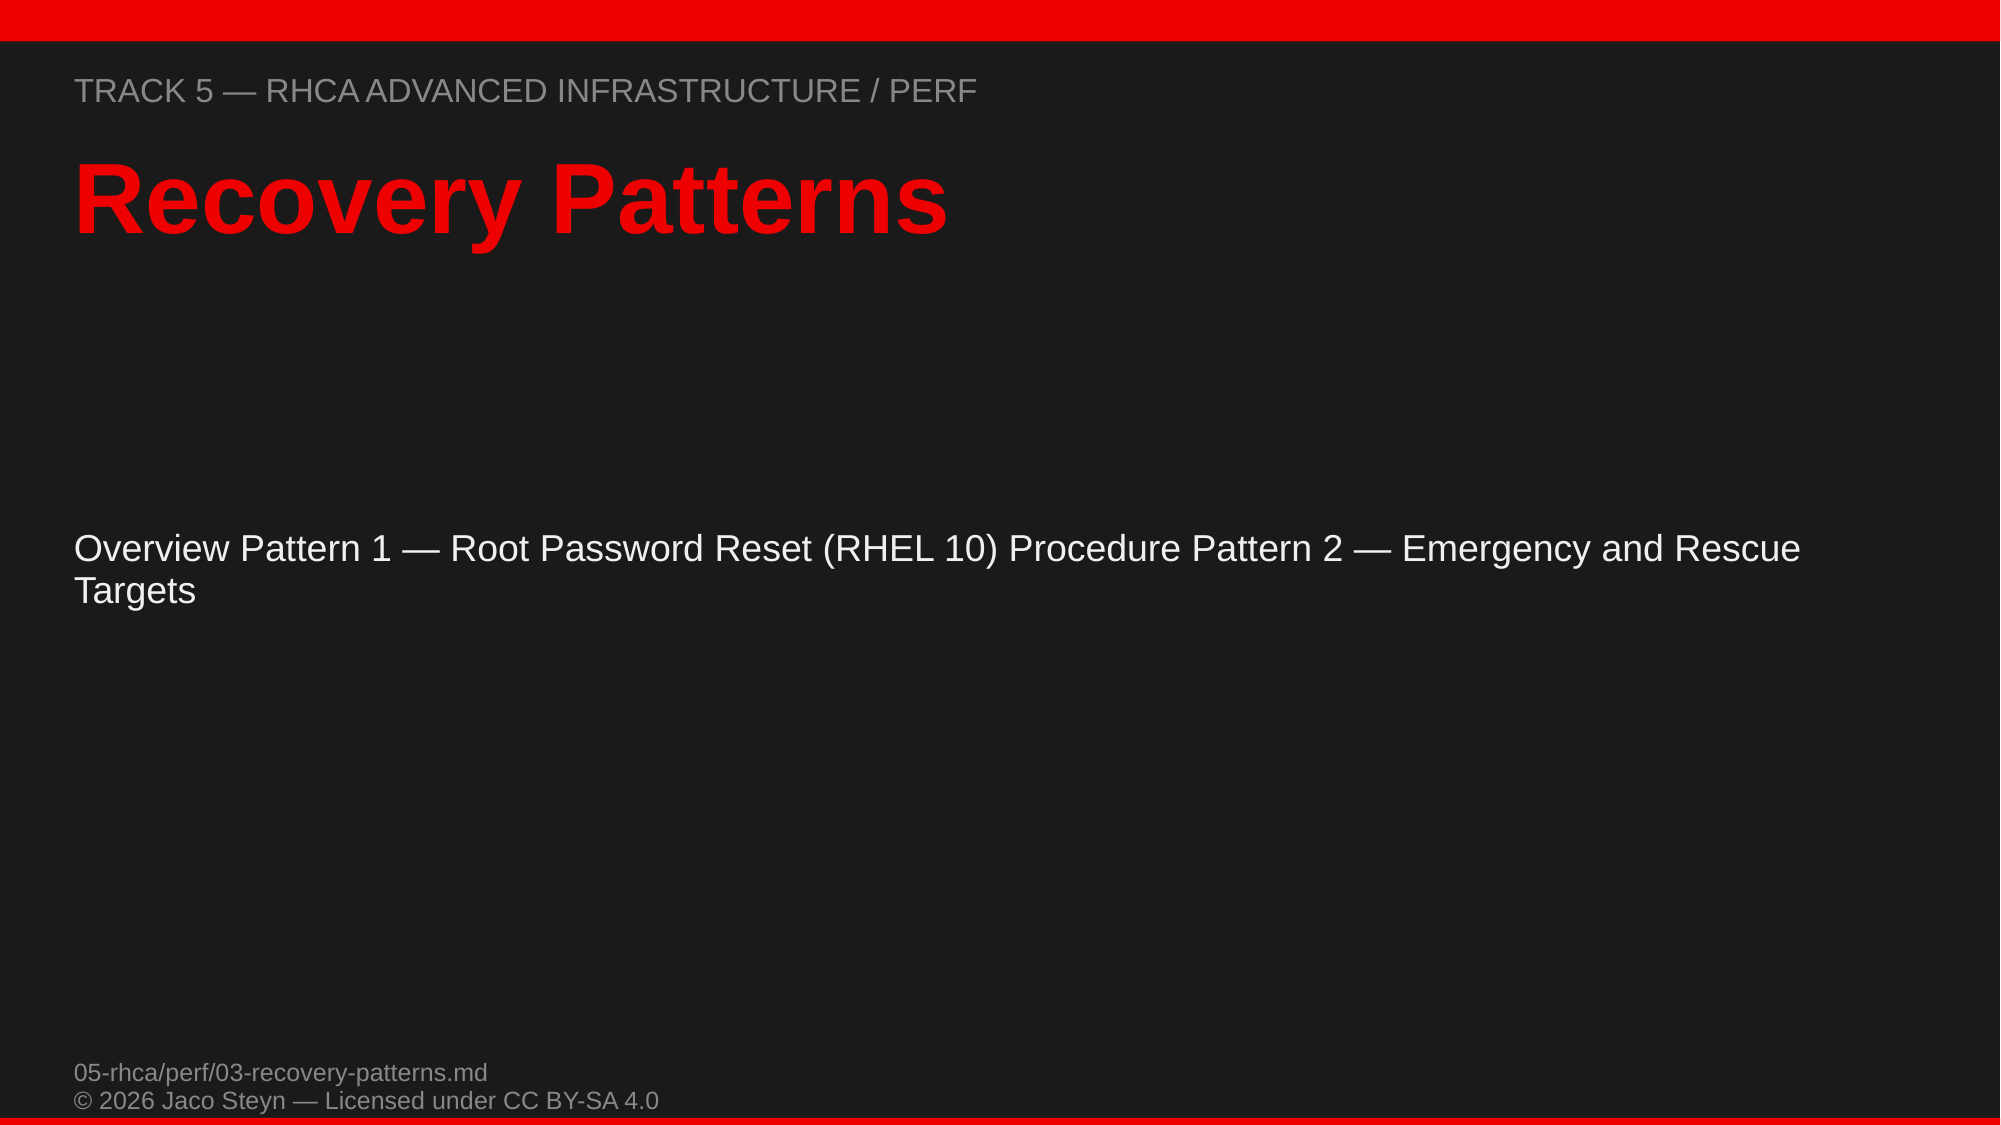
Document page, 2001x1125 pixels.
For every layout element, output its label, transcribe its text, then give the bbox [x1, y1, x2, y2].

text_box Overview Pattern 1 — Root Password Reset (RHEL 10) Procedure Pattern 2 — Emergency and Rescue Targets [59, 519, 1942, 727]
text_box TRACK 5 — RHCA ADVANCED INFRASTRUCTURE / PERF [59, 64, 1942, 119]
text_box 05-rhca/perf/03-recovery-patterns.md © 2026 Jaco Steyn — Licensed under CC BY-SA 4.0 [59, 1051, 1942, 1111]
text_box Recovery Patterns [59, 135, 1942, 461]
text_box [0, 0, 2001, 42]
text_box [0, 1117, 2001, 1125]
